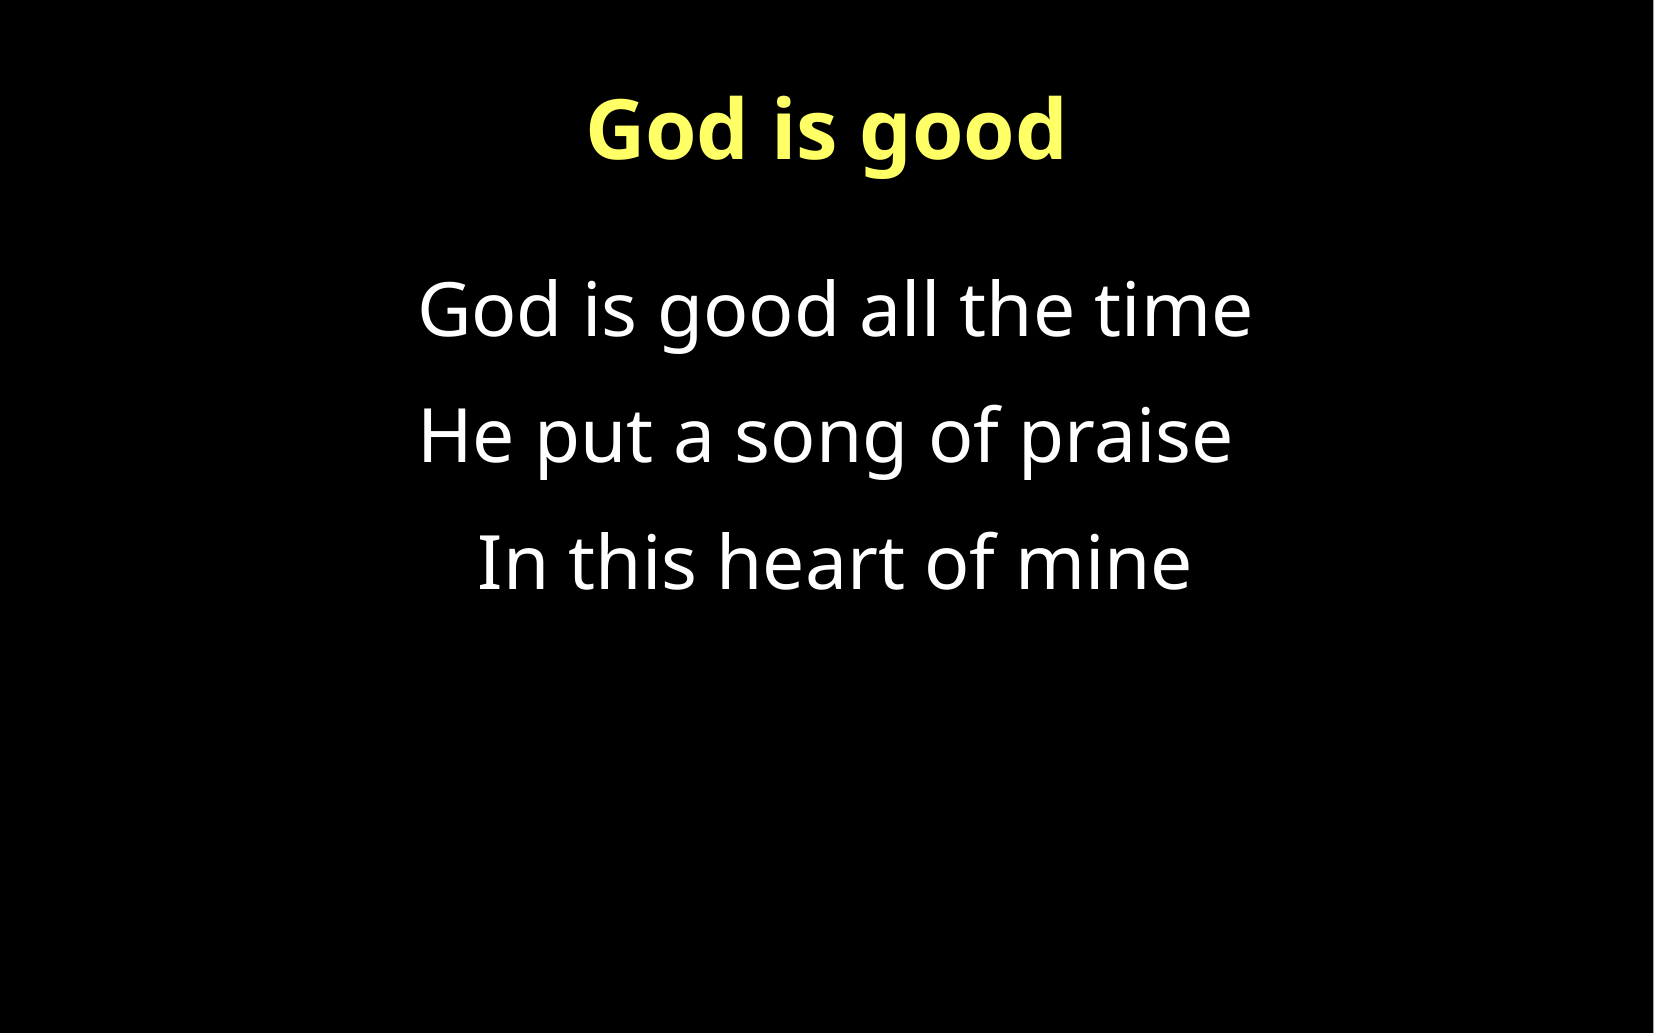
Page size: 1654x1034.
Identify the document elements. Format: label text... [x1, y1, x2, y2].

list God is good all the time He put a song of praise In this heart of mine [0, 255, 1654, 1024]
title God is good [0, 41, 1654, 214]
